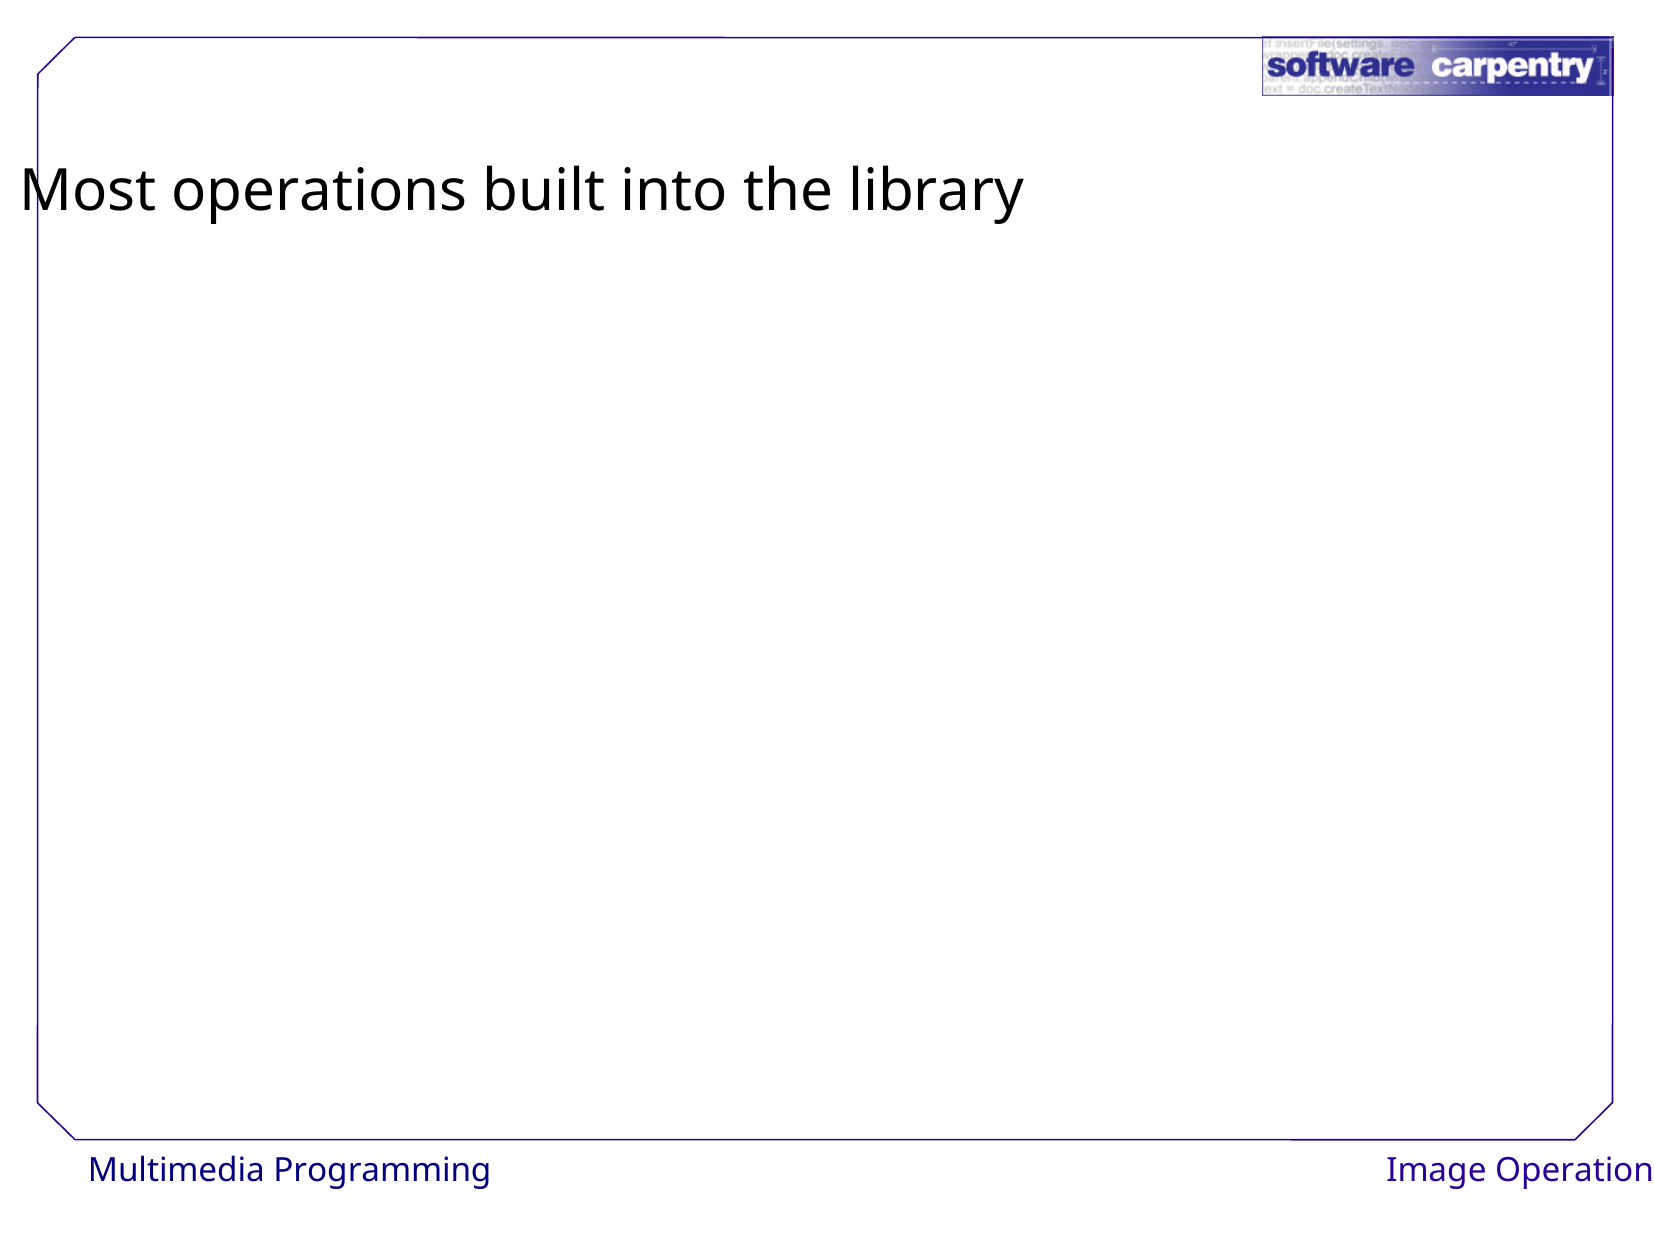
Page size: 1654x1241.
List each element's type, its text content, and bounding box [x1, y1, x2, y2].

picture [1262, 36, 1614, 96]
text_box Most operations built into the library [4, 109, 1190, 231]
